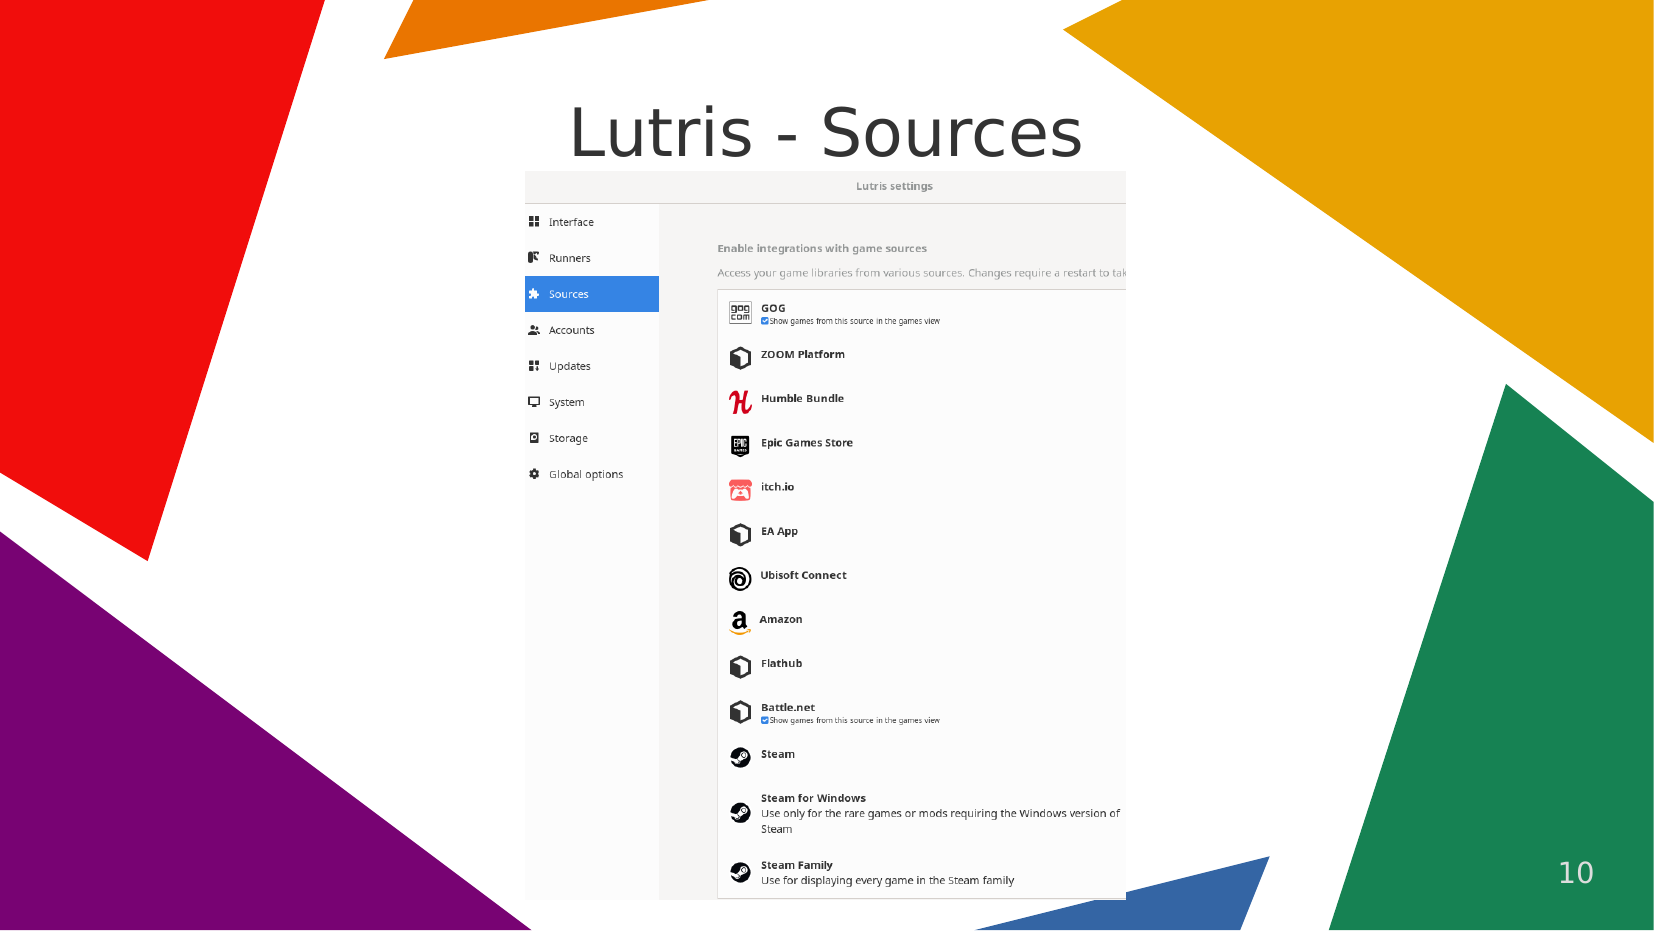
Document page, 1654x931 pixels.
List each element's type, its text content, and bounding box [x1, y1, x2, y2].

title Lutris - Sources [295, 59, 1359, 207]
picture [525, 171, 1126, 901]
